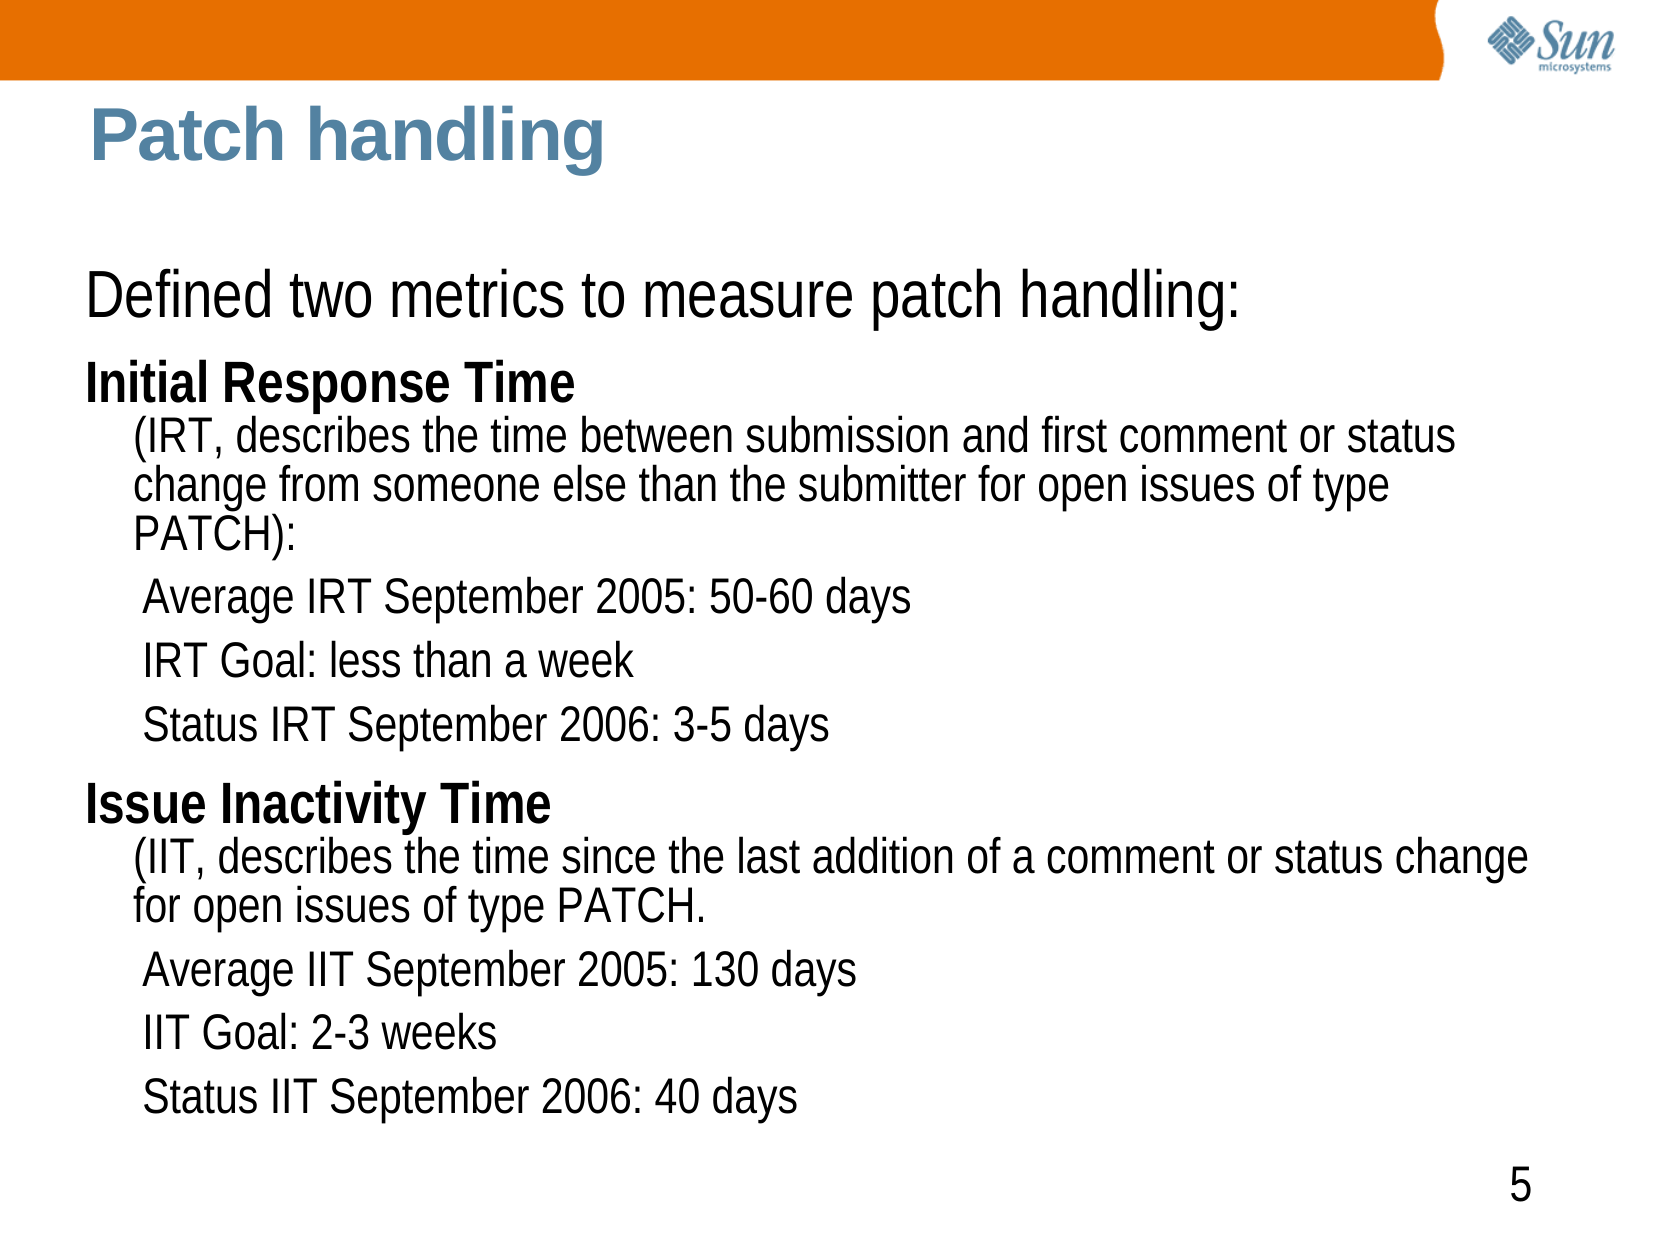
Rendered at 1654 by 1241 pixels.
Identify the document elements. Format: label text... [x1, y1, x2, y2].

picture [0, 0, 1654, 83]
list Defined two metrics to measure patch handling: Initial Response Time (IRT, describes the time between submission and first comment or status change from someone else than the submitter for open issues of type PATCH): Average IRT September 2005: 50-60 days IRT Goal: less than a week Status IRT September 2006: 3-5 days Issue Inactivity Time (IIT, describes the time since the last addition of a comment or status change for open issues of type PATCH. Average IIT September 2005: 130 days IIT Goal: 2-3 weeks Status IIT September 2006: 40 days [65, 265, 1540, 1126]
title Patch handling [89, 100, 1473, 265]
